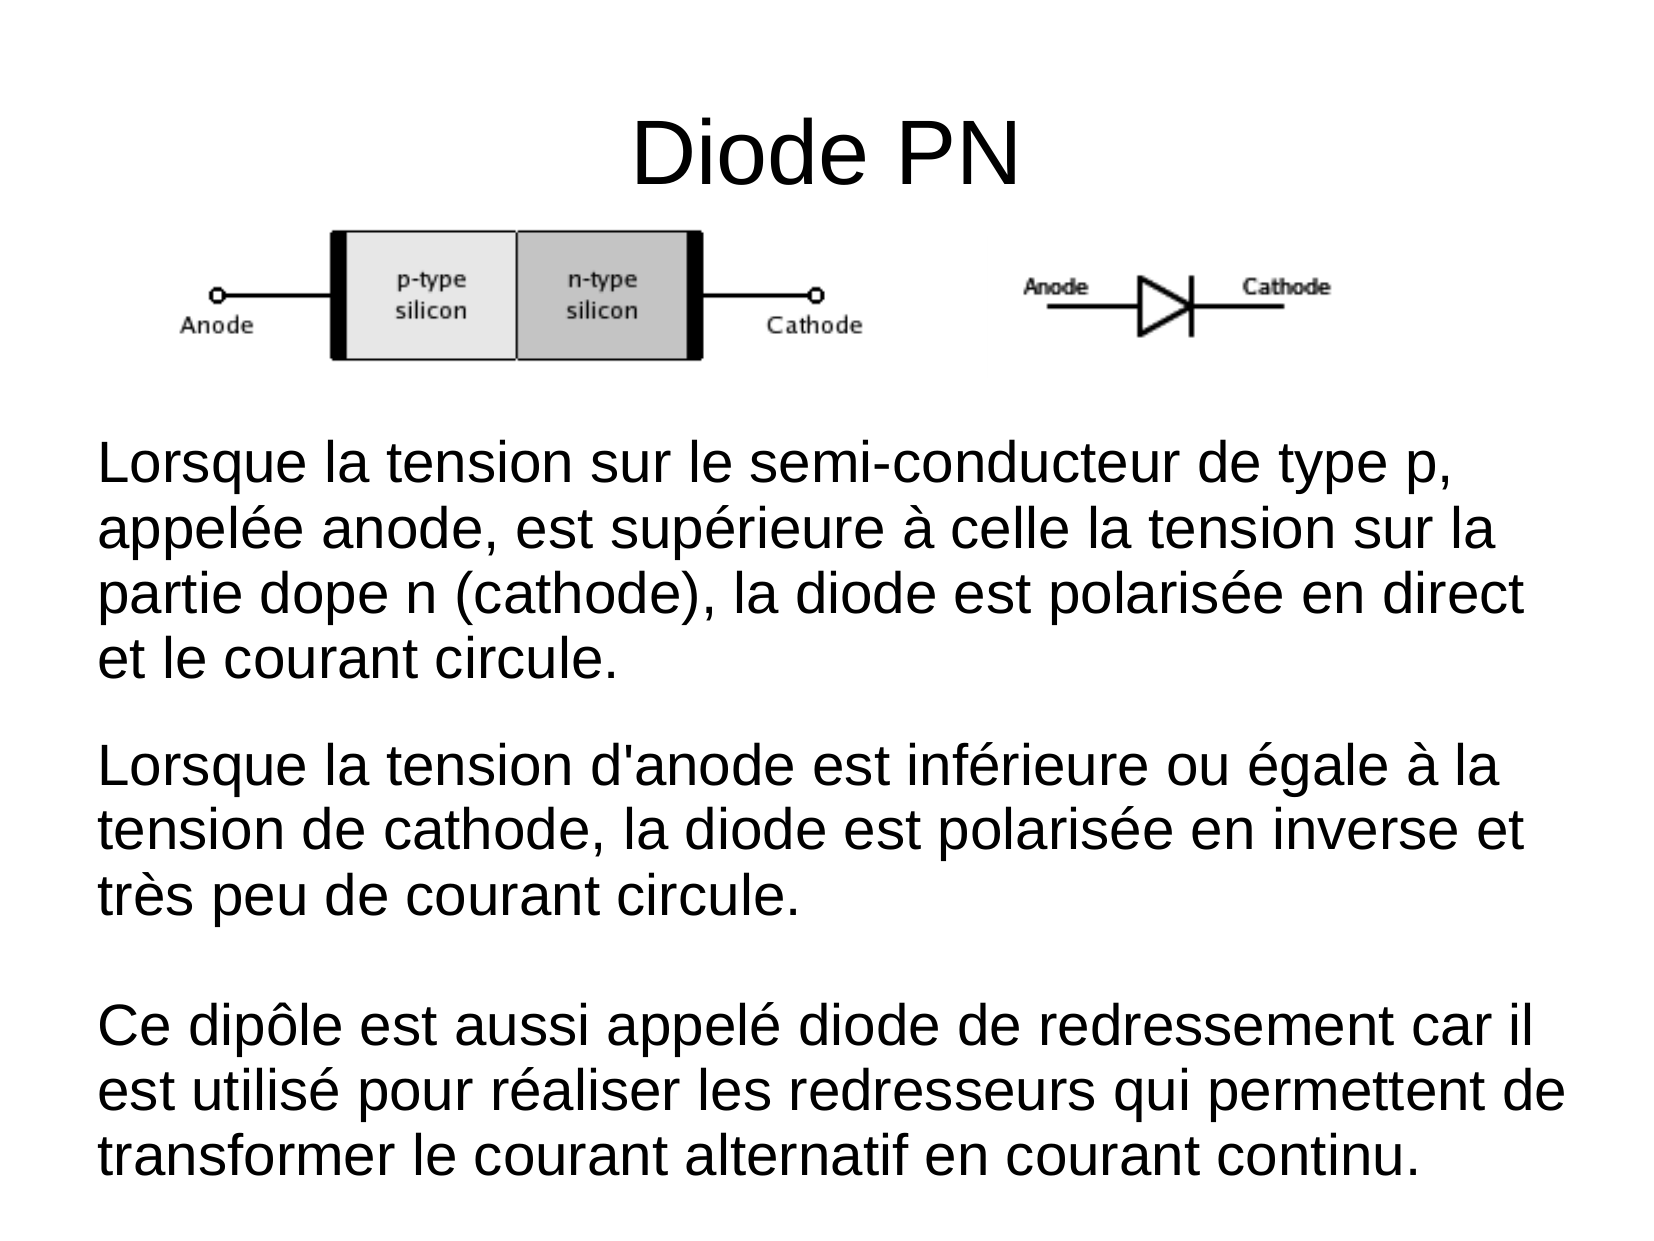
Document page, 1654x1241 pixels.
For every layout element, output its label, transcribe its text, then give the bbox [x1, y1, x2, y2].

text_box Lorsque la tension sur le semi-conducteur de type p, appelée anode, est supérieure à celle la tension sur la partie dope n (cathode), la diode est polarisée en direct et le courant circule. Lorsque la tension d'anode est inférieure ou égale à la tension de cathode, la diode est polarisée en inverse et très peu de courant circule. Ce dipôle est aussi appelé diode de redressement car il est utilisé pour réaliser les redresseurs qui permettent de transformer le courant alternatif en courant continu. [82, 422, 1607, 1195]
title Diode PN [82, 49, 1571, 257]
picture [170, 212, 875, 378]
picture [986, 236, 1347, 378]
